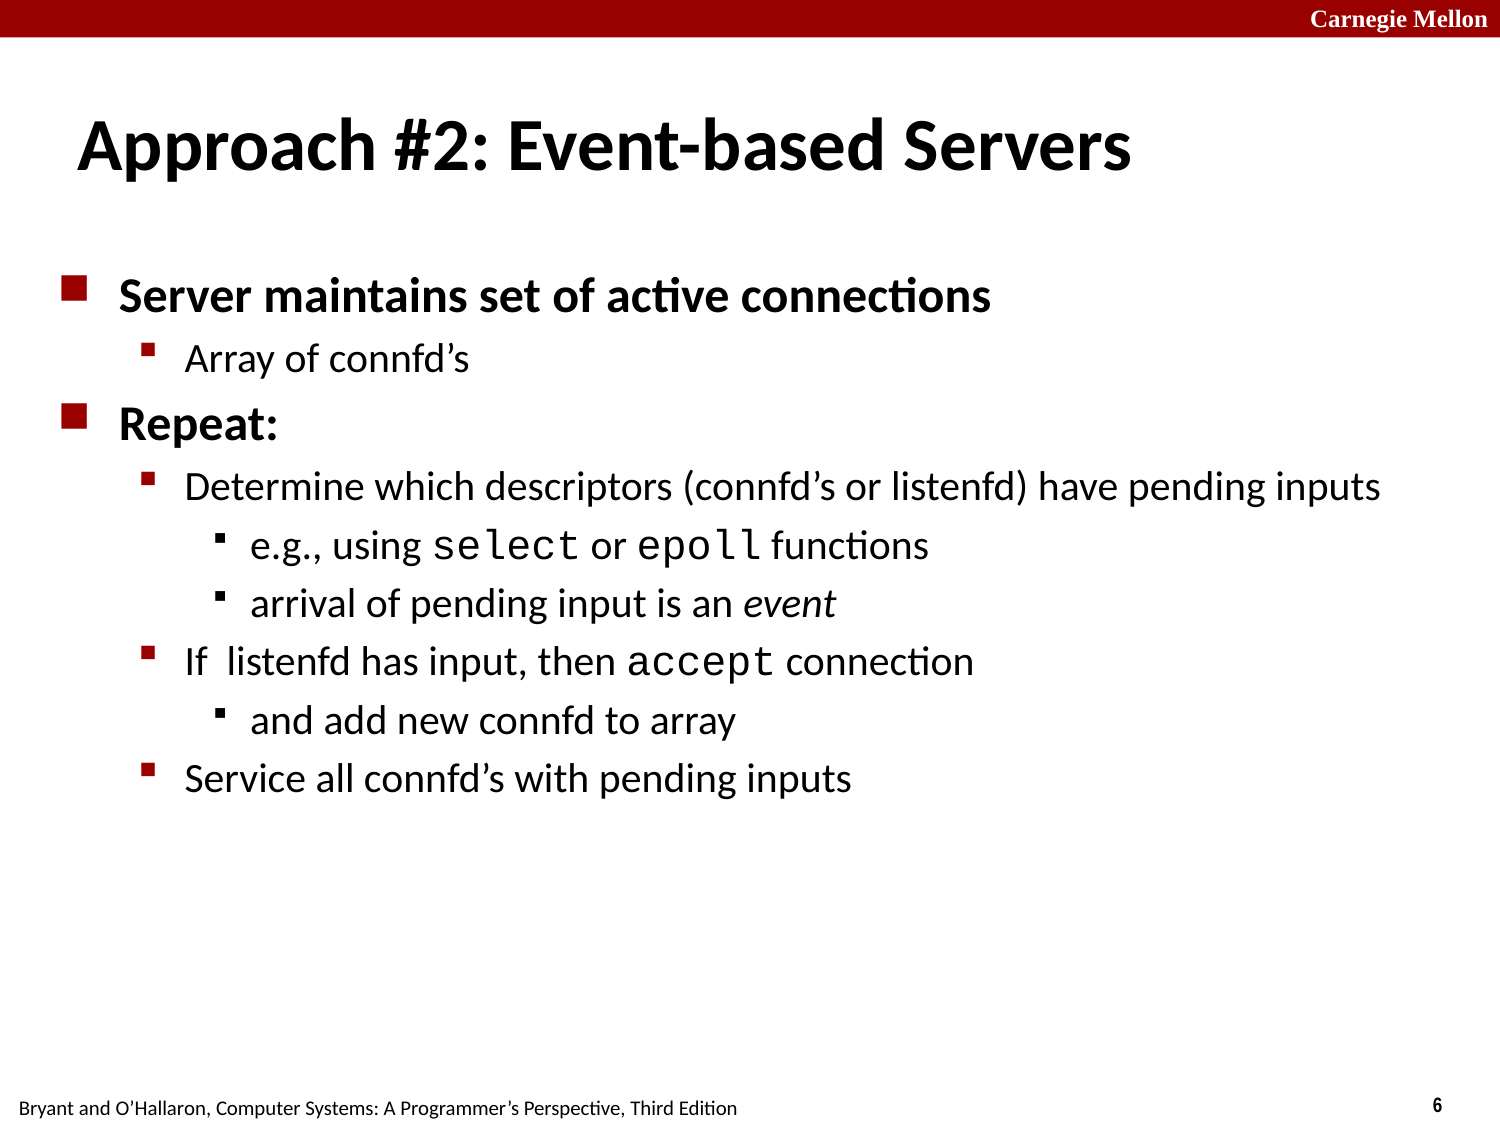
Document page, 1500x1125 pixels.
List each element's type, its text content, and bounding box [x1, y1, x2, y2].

title Approach #2: Event-based Servers [62, 93, 1337, 188]
list Server maintains set of active connections Array of connfd’s Repeat: Determine which descriptors (connfd’s or listenfd) have pending inputs e.g., using select or epoll functions arrival of pending input is an event If listenfd has input, then accept connection and add new connfd to array Service all connfd’s with pending inputs [47, 254, 1411, 1024]
